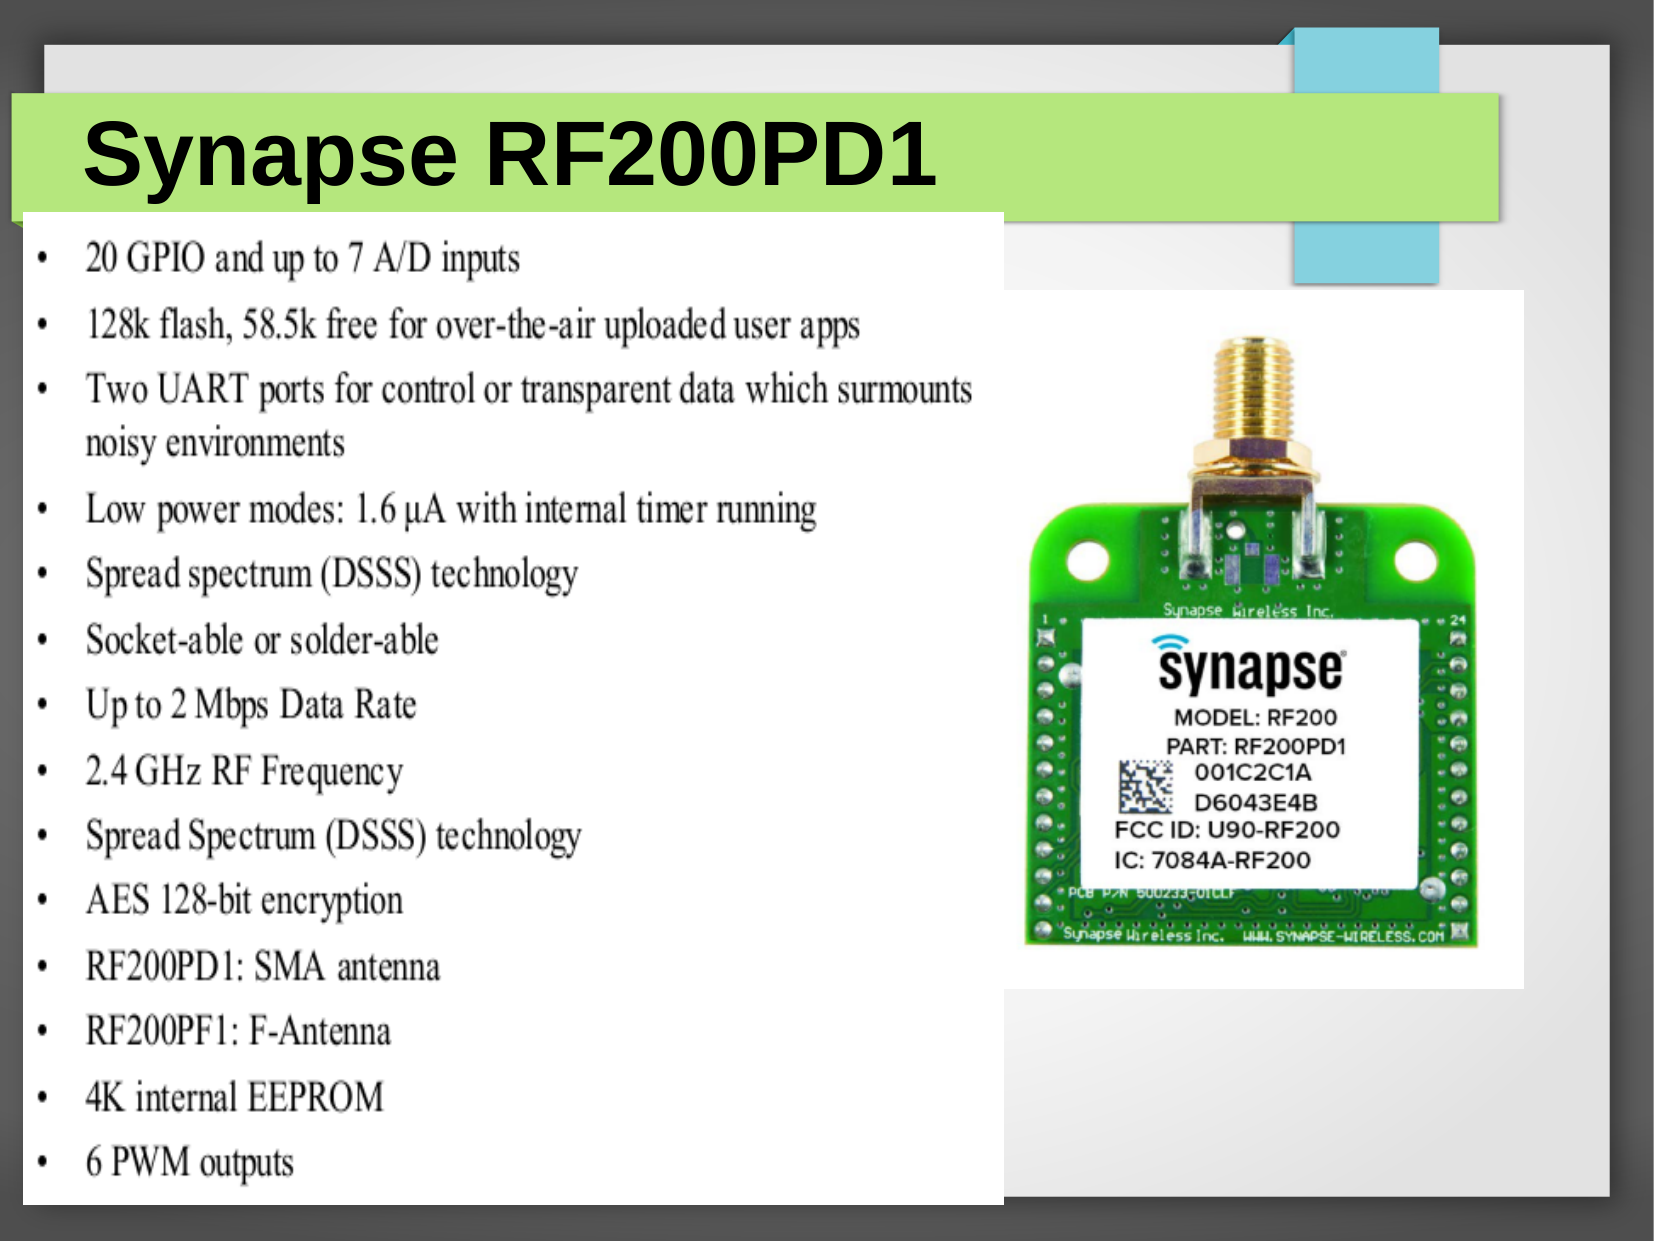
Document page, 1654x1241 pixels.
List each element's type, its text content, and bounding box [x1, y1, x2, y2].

title Synapse RF200PD1 [82, 94, 1264, 213]
picture [0, 0, 1654, 1241]
